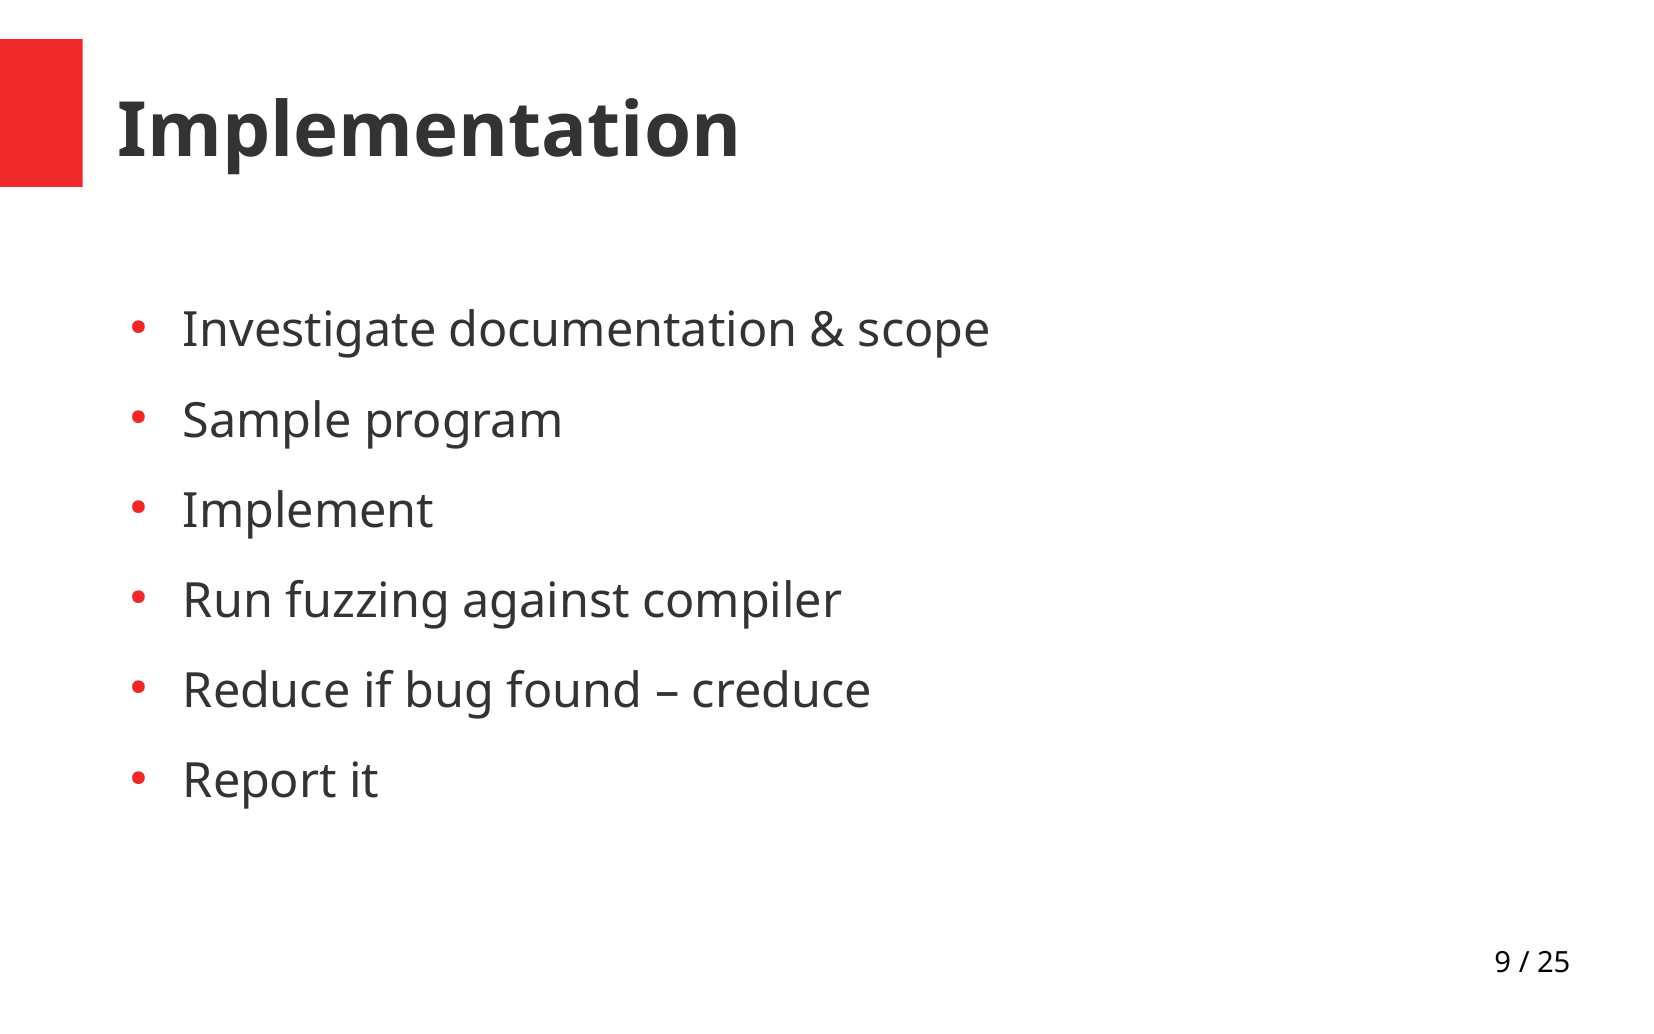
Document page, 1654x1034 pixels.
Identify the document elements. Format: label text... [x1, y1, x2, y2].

list Investigate documentation & scope Sample program Implement Run fuzzing against compiler Reduce if bug found – creduce Report it [112, 295, 1530, 895]
title Implementation [117, 40, 1571, 214]
